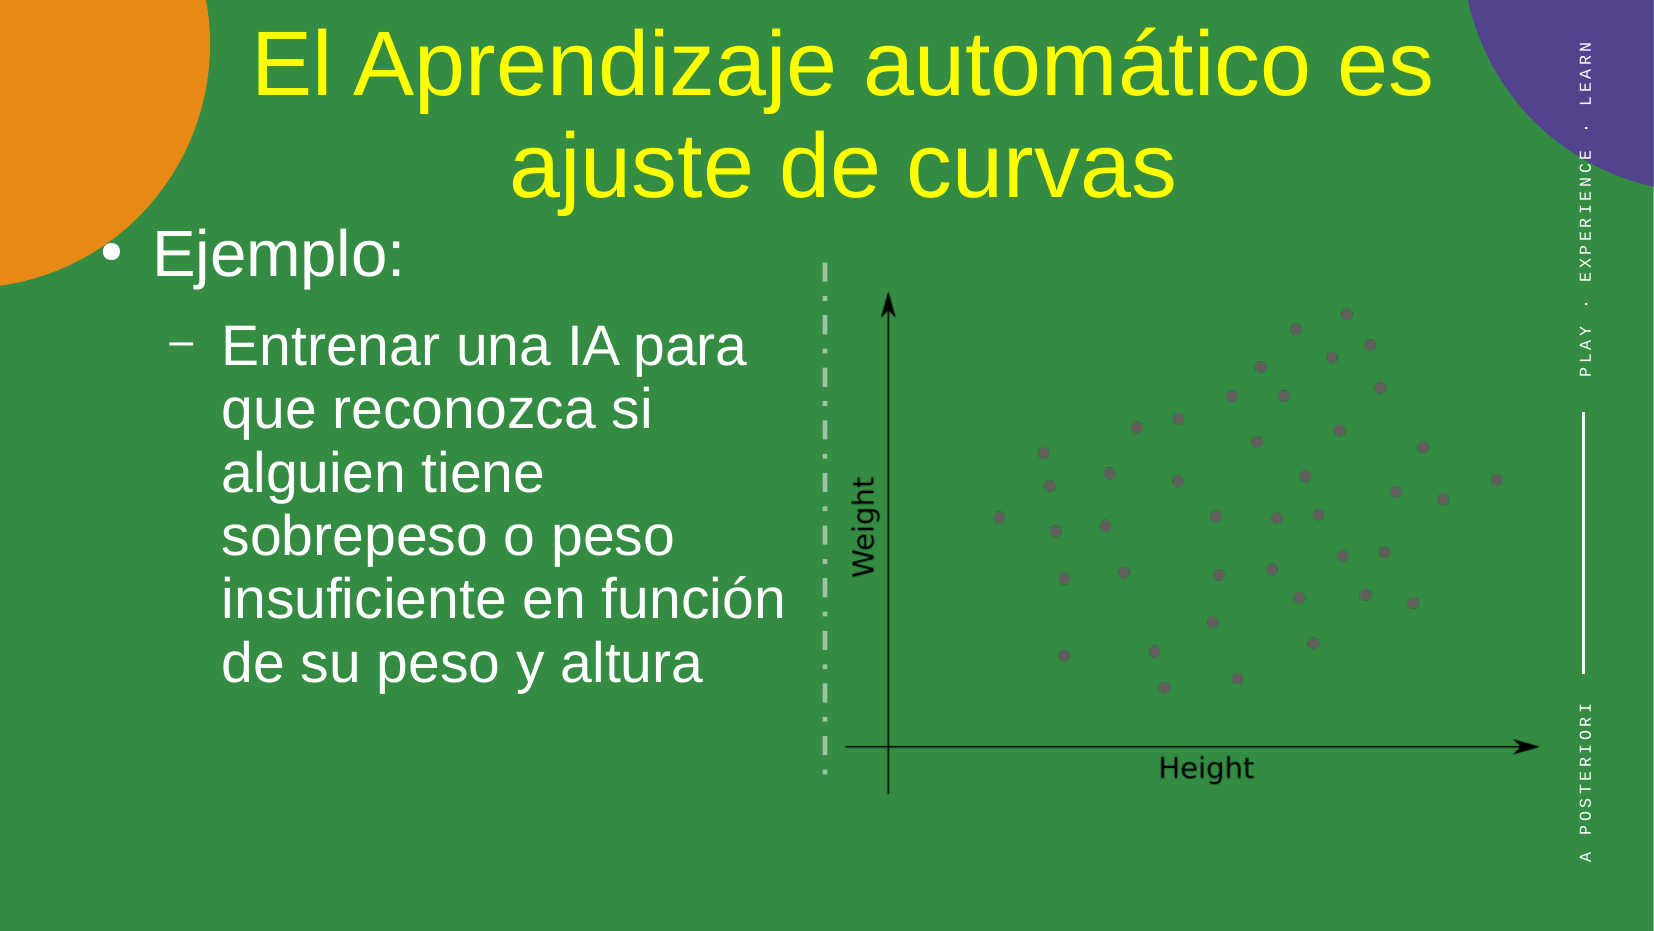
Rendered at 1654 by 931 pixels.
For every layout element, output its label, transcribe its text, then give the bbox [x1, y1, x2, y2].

picture [842, 269, 1555, 804]
list Ejemplo: Entrenar una IA para que reconozca si alguien tiene sobrepeso o peso insuficiente en función de su peso y altura [82, 217, 788, 758]
title El Aprendizaje automático es ajuste de curvas [187, 12, 1501, 218]
